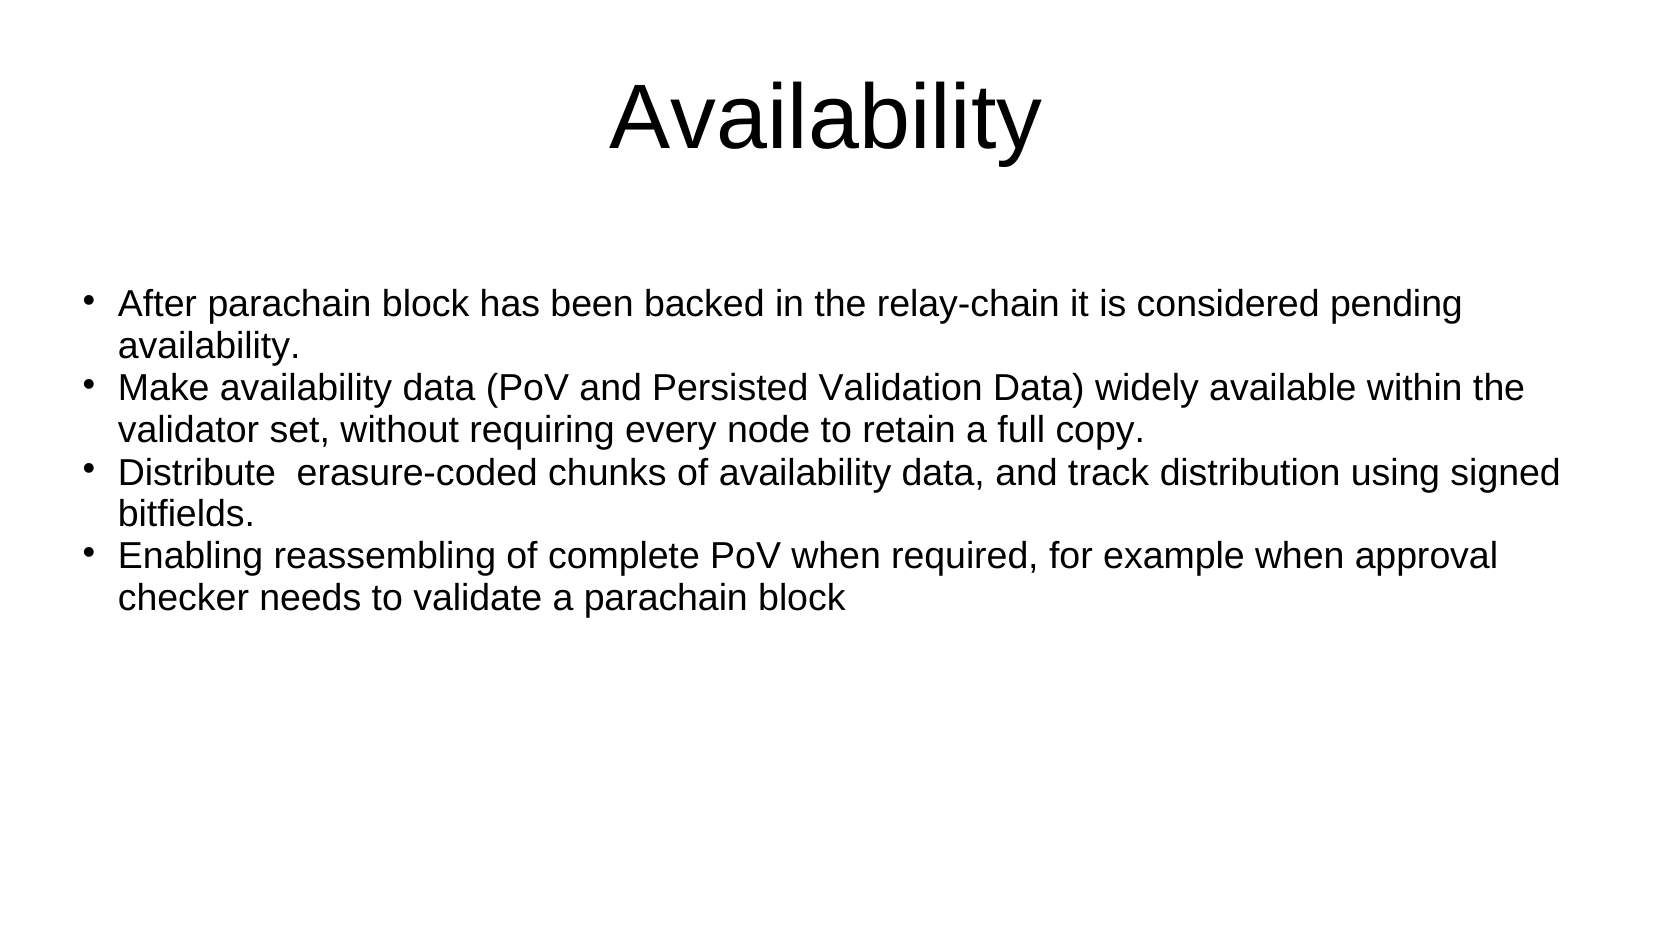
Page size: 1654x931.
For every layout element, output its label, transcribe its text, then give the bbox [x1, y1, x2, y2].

subtitle After parachain block has been backed in the relay-chain it is considered pending availability. Make availability data (PoV and Persisted Validation Data) widely available within the validator set, without requiring every node to retain a full copy. Distribute erasure-coded chunks of availability data, and track distribution using signed bitfields. Enabling reassembling of complete PoV when required, for example when approval checker needs to validate a parachain block [82, 217, 1571, 758]
title Availability [82, 36, 1571, 193]
